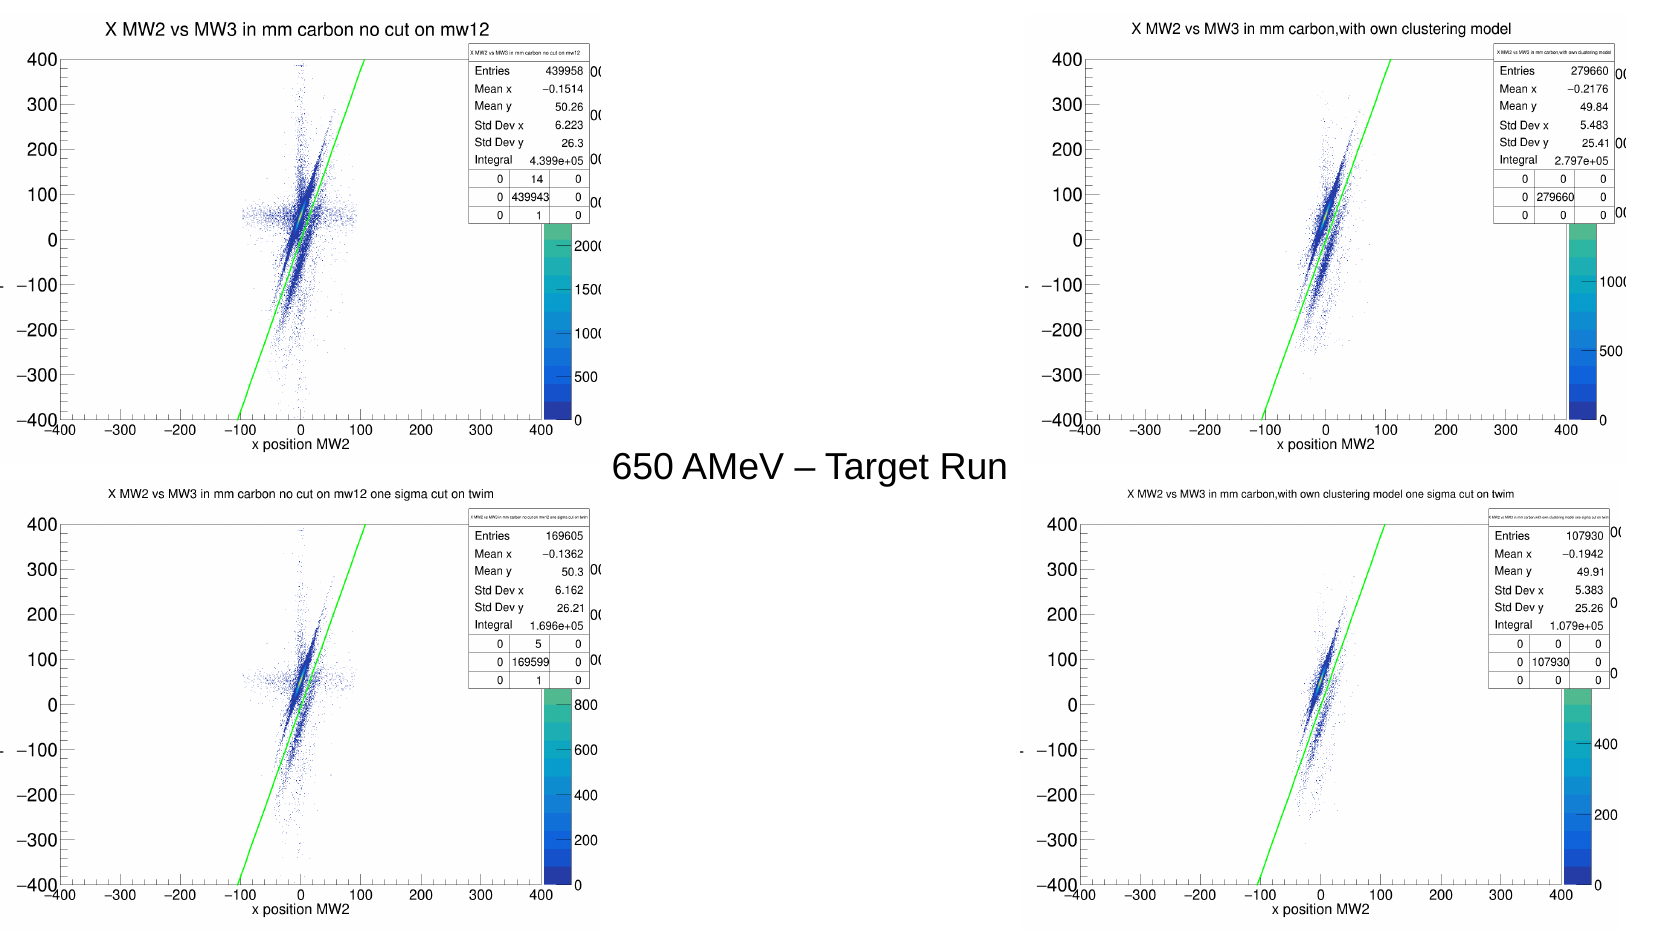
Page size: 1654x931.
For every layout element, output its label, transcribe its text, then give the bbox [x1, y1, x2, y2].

picture [0, 14, 601, 466]
picture [0, 479, 601, 931]
picture [1025, 14, 1626, 466]
text_box 650 AMeV – Target Run [450, 438, 1171, 496]
picture [1020, 479, 1621, 931]
